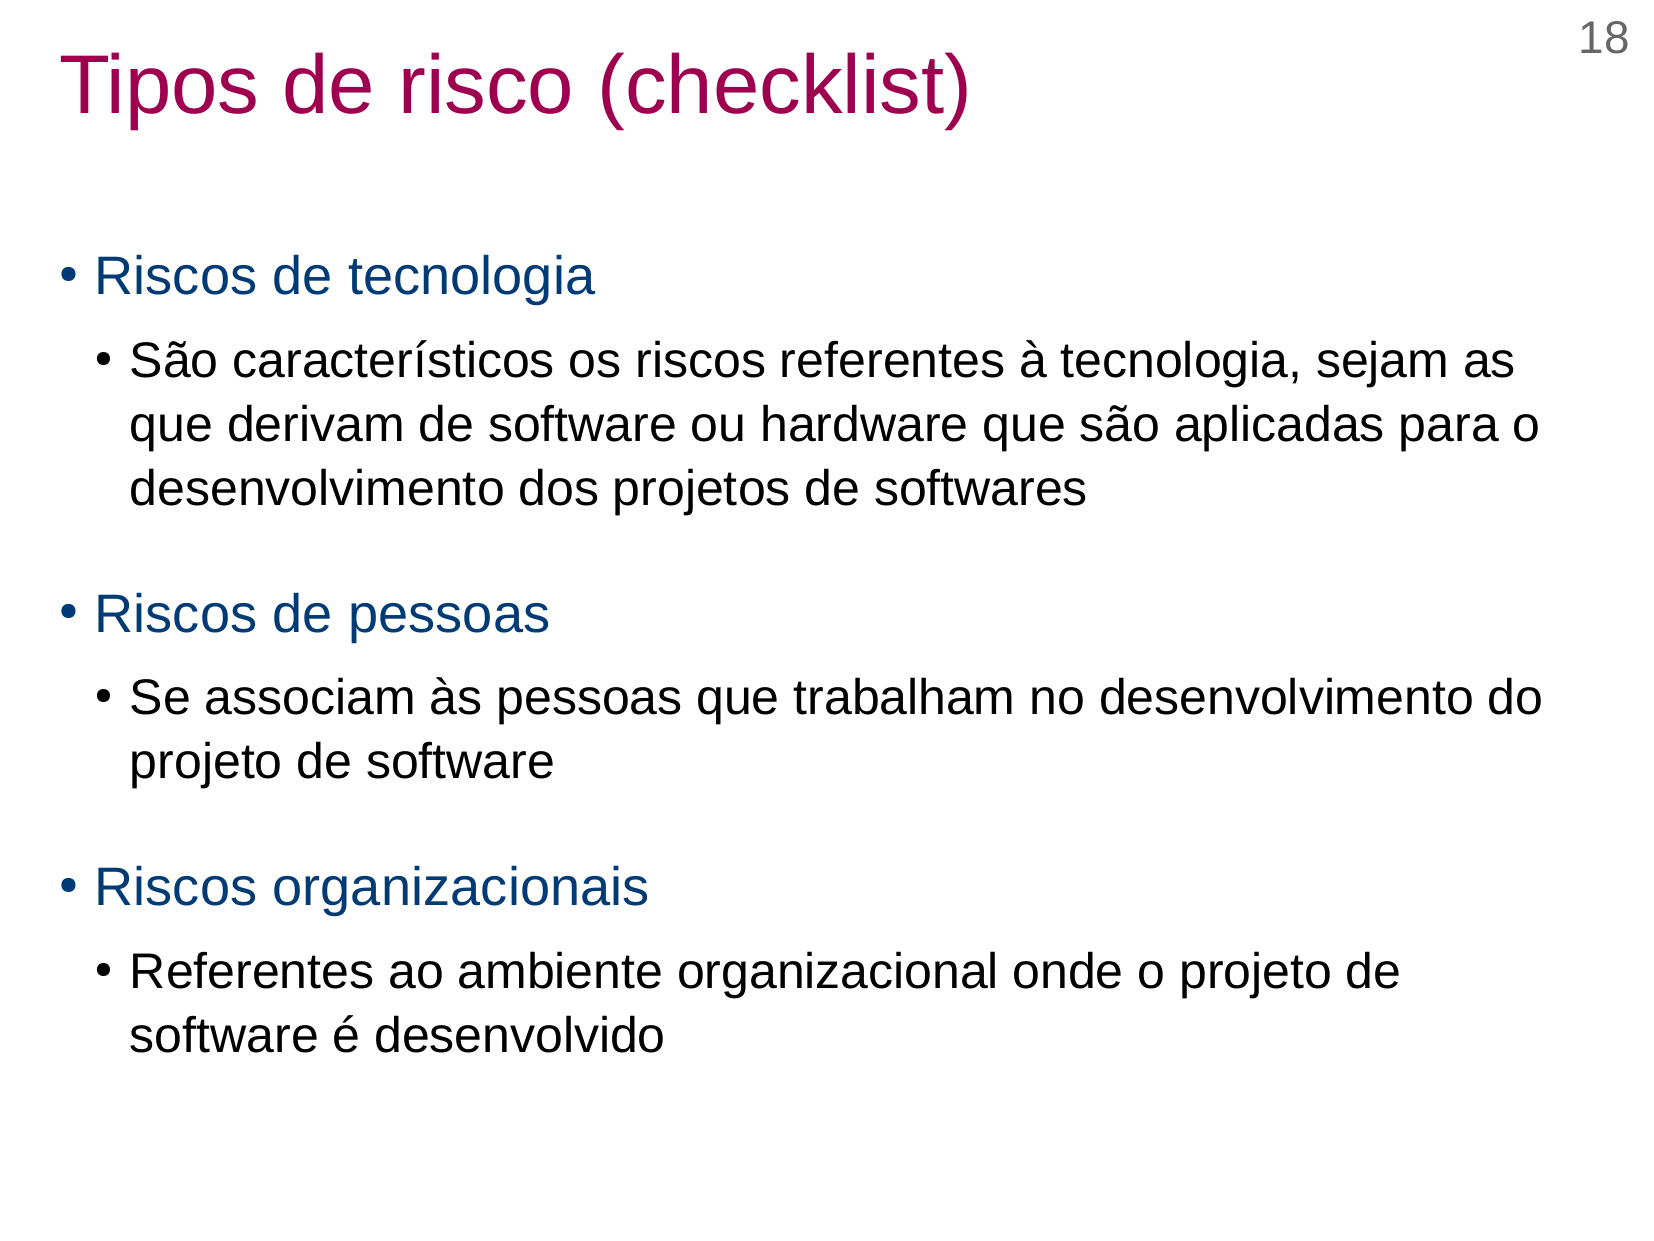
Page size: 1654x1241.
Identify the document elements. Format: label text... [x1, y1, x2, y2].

list Riscos de tecnologia São característicos os riscos referentes à tecnologia, sejam as que derivam de software ou hardware que são aplicadas para o desenvolvimento dos projetos de softwares Riscos de pessoas Se associam às pessoas que trabalham no desenvolvimento do projeto de software Riscos organizacionais Referentes ao ambiente organizacional onde o projeto de software é desenvolvido [59, 236, 1595, 1211]
title Tipos de risco (checklist) [59, 29, 1595, 148]
